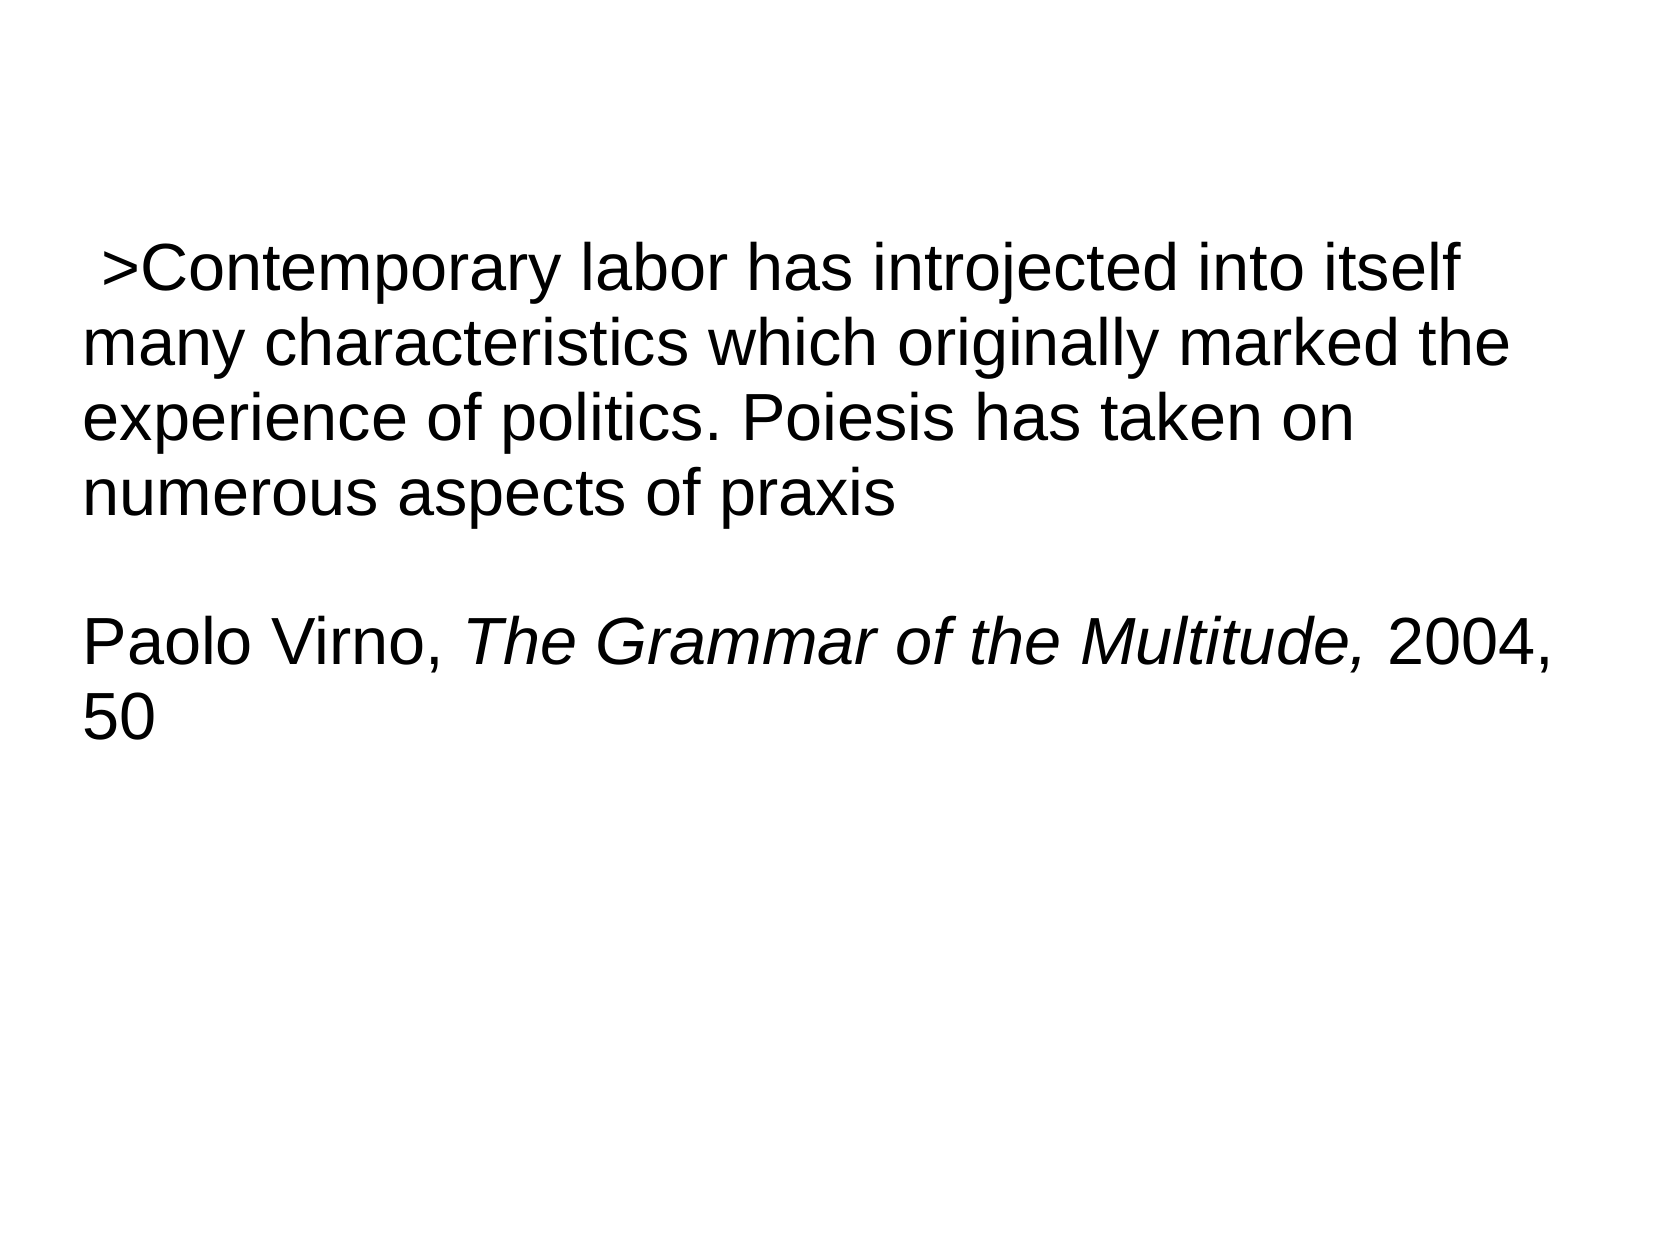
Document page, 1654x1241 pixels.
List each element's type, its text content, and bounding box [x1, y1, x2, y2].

subtitle >Contemporary labor has introjected into itself many characteristics which originally marked the experience of politics. Poiesis has taken on numerous aspects of praxis Paolo Virno, The Grammar of the Multitude, 2004, 50 [82, 49, 1571, 1010]
